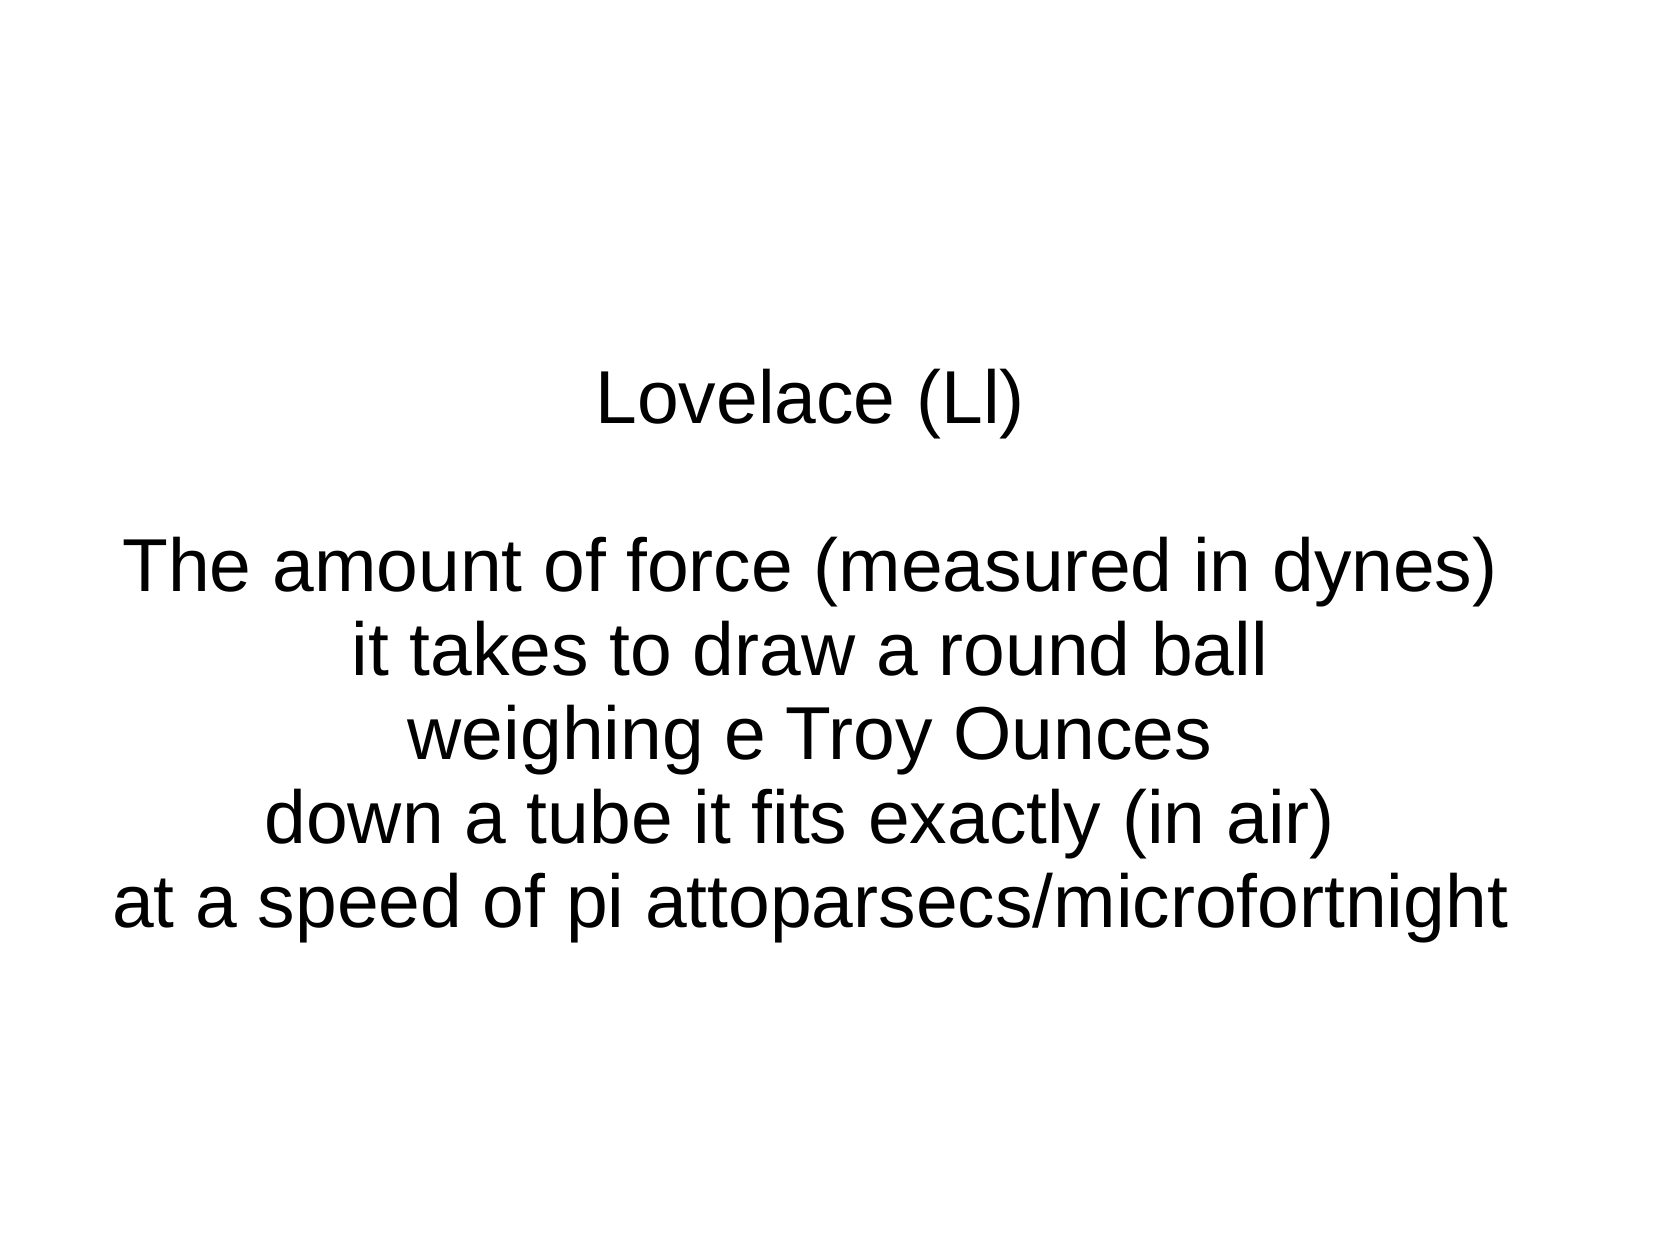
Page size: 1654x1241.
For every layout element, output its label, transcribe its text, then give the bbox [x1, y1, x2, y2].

text_box Lovelace (Ll) The amount of force (measured in dynes) it takes to draw a round ball weighing e Troy Ounces down a tube it fits exactly (in air) at a speed of pi attoparsecs/microfortnight [82, 290, 1538, 1010]
